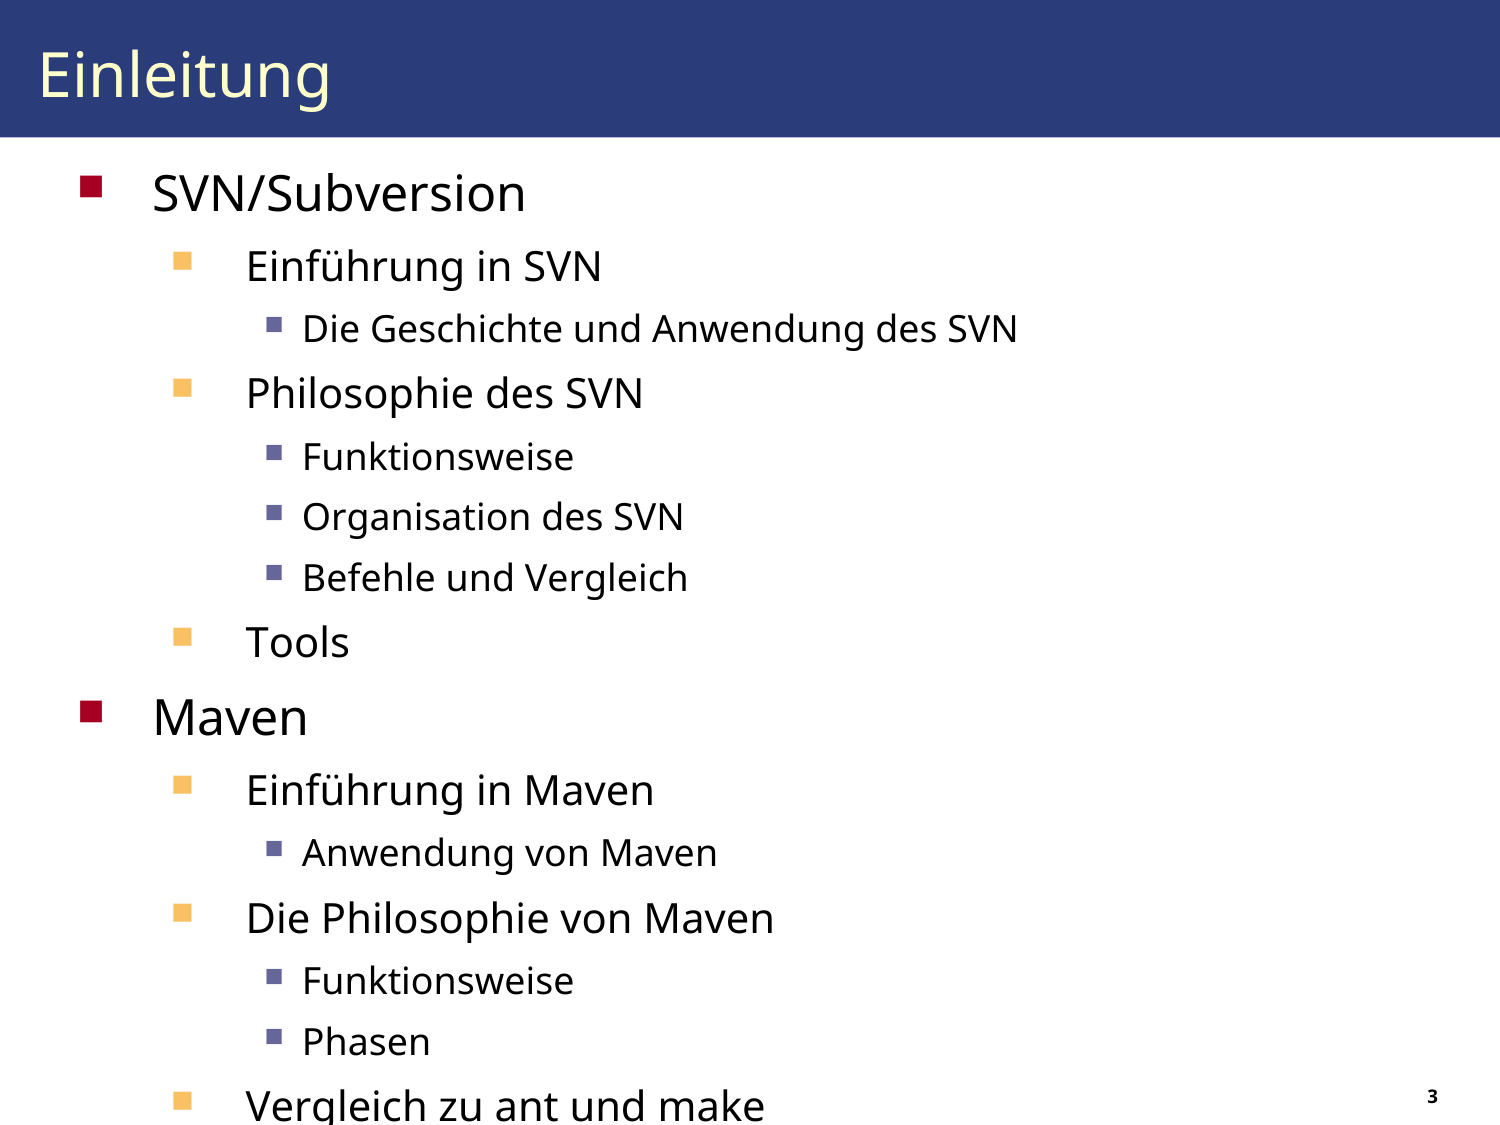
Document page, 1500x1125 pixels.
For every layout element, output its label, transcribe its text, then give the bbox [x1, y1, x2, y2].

list SVN/Subversion Einführung in SVN Die Geschichte und Anwendung des SVN Philosophie des SVN Funktionsweise Organisation des SVN Befehle und Vergleich Tools Maven Einführung in Maven Anwendung von Maven Die Philosophie von Maven Funktionsweise Phasen Vergleich zu ant und make Hudson [62, 149, 1450, 1124]
title Einleitung [37, 22, 1476, 124]
